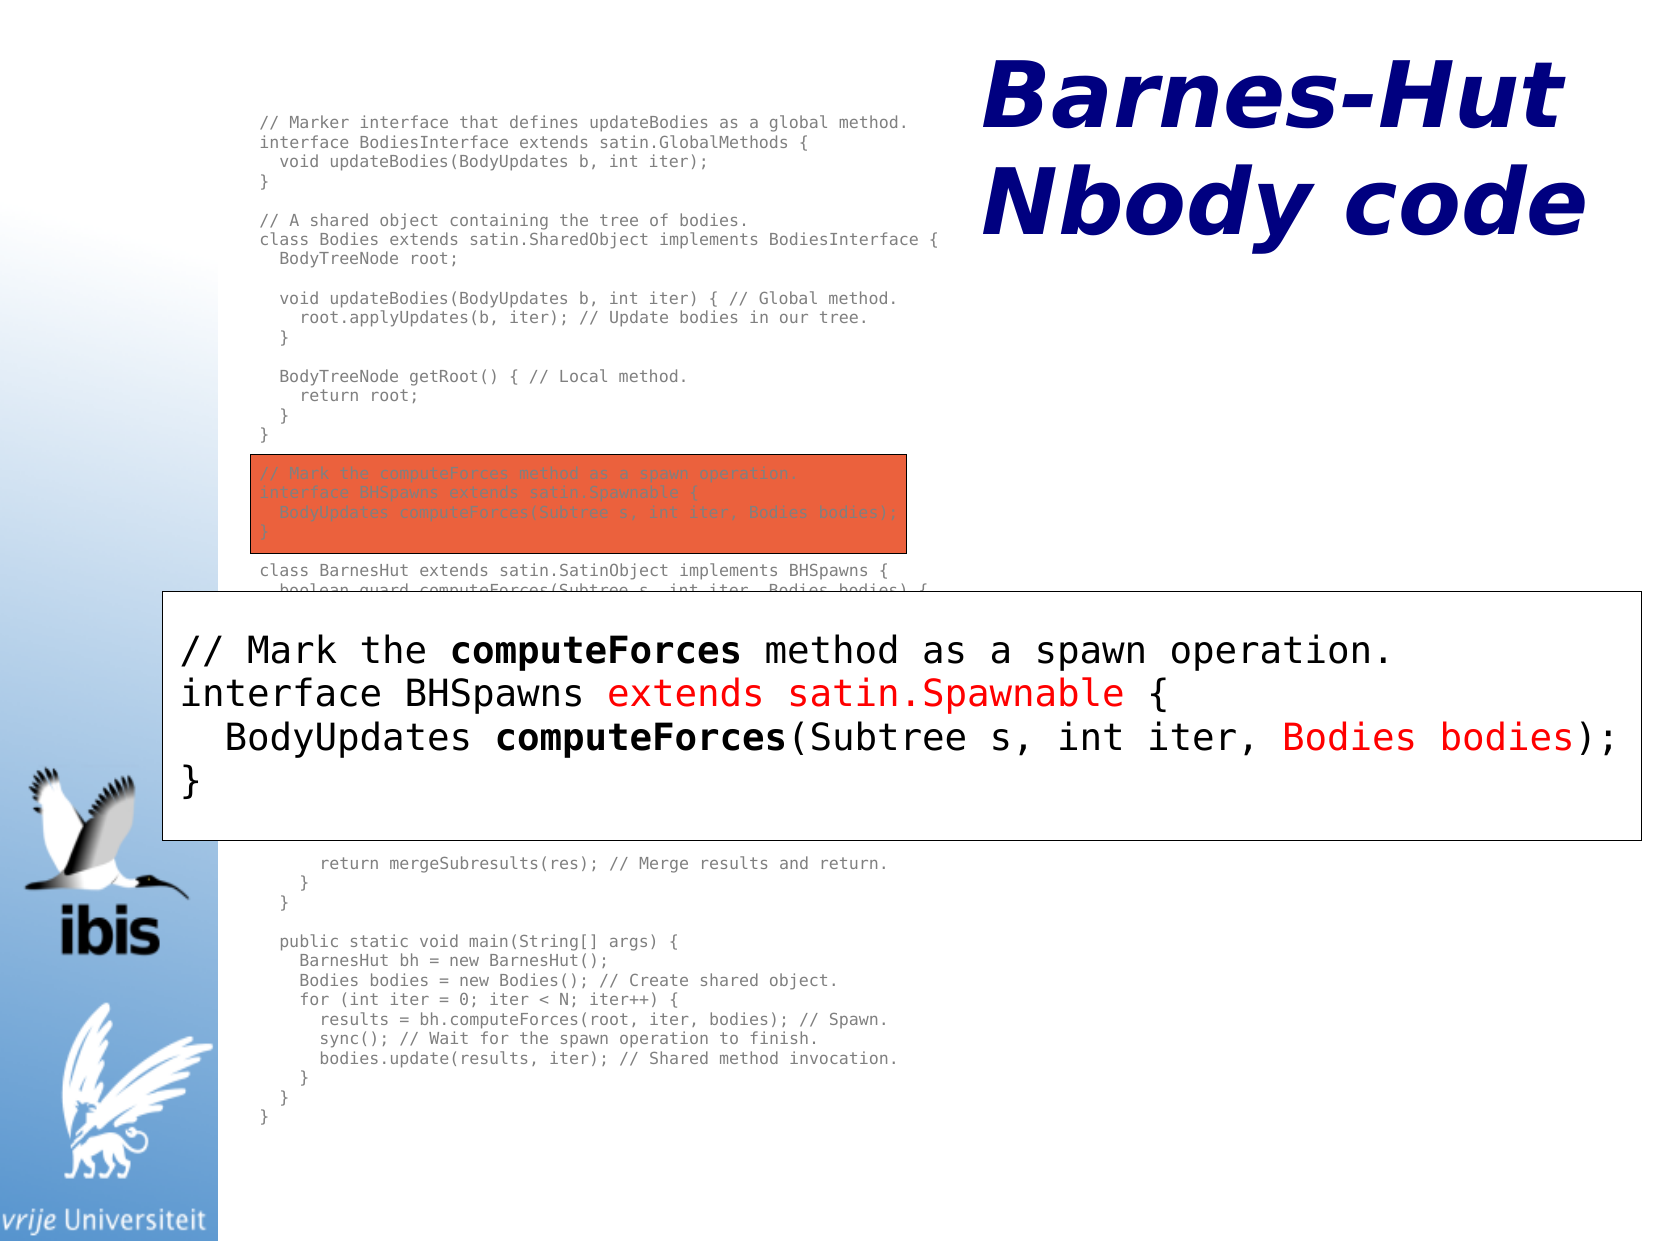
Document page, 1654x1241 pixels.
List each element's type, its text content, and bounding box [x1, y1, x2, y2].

text_box // Mark the computeForces method as a spawn operation. interface BHSpawns extends satin.Spawnable { BodyUpdates computeForces(Subtree s, int iter, Bodies bodies); } [162, 591, 1642, 841]
text_box [250, 454, 259, 554]
picture [0, 0, 218, 1241]
title Barnes-Hut Nbody code [981, 42, 1617, 257]
text_box // Marker interface that defines updateBodies as a global method. interface BodiesInterface extends satin.GlobalMethods { void updateBodies(BodyUpdates b, int iter); } // A shared object containing the tree of bodies. class Bodies extends satin.SharedObject implements BodiesInterface { BodyTreeNode root; void updateBodies(BodyUpdates b, int iter) { // Global method. root.applyUpdates(b, iter); // Update bodies in our tree. } BodyTreeNode getRoot() { // Local method. return root; } } // Mark the computeForces method as a spawn operation. interface BHSpawns extends satin.Spawnable { BodyUpdates computeForces(Subtree s, int iter, Bodies bodies); } class BarnesHut extends satin.SatinObject implements BHSpawns { boolean guard_computeForces(Subtree s, int iter, Bodies bodies) { return bodies.iter + 1 == iter; } // Spawnable method. The "bodies" parameter is a shared object. BodyUpdates computeForces(Subtree s, int iter, Bodies bodies) { if(s.hasNoChildren) { computeSequentially(s, iter, bodies.getRoot()); } else { // Divide the work and spawn tasks (recursion step). for(int i=0; i<s.nrChildren; i++) { res[i] = computeForces(s.child[i], iter, bodies); // Spawn. } sync(); // Wait for the spawn operation to finish. return mergeSubresults(res); // Merge results and return. } } public static void main(String[] args) { BarnesHut bh = new BarnesHut(); Bodies bodies = new Bodies(); // Create shared object. for (int iter = 0; iter < N; iter++) { results = bh.computeForces(root, iter, bodies); // Spawn. sync(); // Wait for the spawn operation to finish. bodies.update(results, iter); // Shared method invocation. } } } [259, 113, 1093, 591]
text_box // Marker interface that defines updateBodies as a global method. interface BodiesInterface extends satin.GlobalMethods { void updateBodies(BodyUpdates b, int iter); } // A shared object containing the tree of bodies. class Bodies extends satin.SharedObject implements BodiesInterface { BodyTreeNode root; void updateBodies(BodyUpdates b, int iter) { // Global method. root.applyUpdates(b, iter); // Update bodies in our tree. } BodyTreeNode getRoot() { // Local method. return root; } } // Mark the computeForces method as a spawn operation. interface BHSpawns extends satin.Spawnable { BodyUpdates computeForces(Subtree s, int iter, Bodies bodies); } class BarnesHut extends satin.SatinObject implements BHSpawns { boolean guard_computeForces(Subtree s, int iter, Bodies bodies) { return bodies.iter + 1 == iter; } // Spawnable method. The "bodies" parameter is a shared object. BodyUpdates computeForces(Subtree s, int iter, Bodies bodies) { if(s.hasNoChildren) { computeSequentially(s, iter, bodies.getRoot()); } else { // Divide the work and spawn tasks (recursion step). for(int i=0; i<s.nrChildren; i++) { res[i] = computeForces(s.child[i], iter, bodies); // Spawn. } sync(); // Wait for the spawn operation to finish. return mergeSubresults(res); // Merge results and return. } } public static void main(String[] args) { BarnesHut bh = new BarnesHut(); Bodies bodies = new Bodies(); // Create shared object. for (int iter = 0; iter < N; iter++) { results = bh.computeForces(root, iter, bodies); // Spawn. sync(); // Wait for the spawn operation to finish. bodies.update(results, iter); // Shared method invocation. } } } [259, 841, 1093, 1160]
